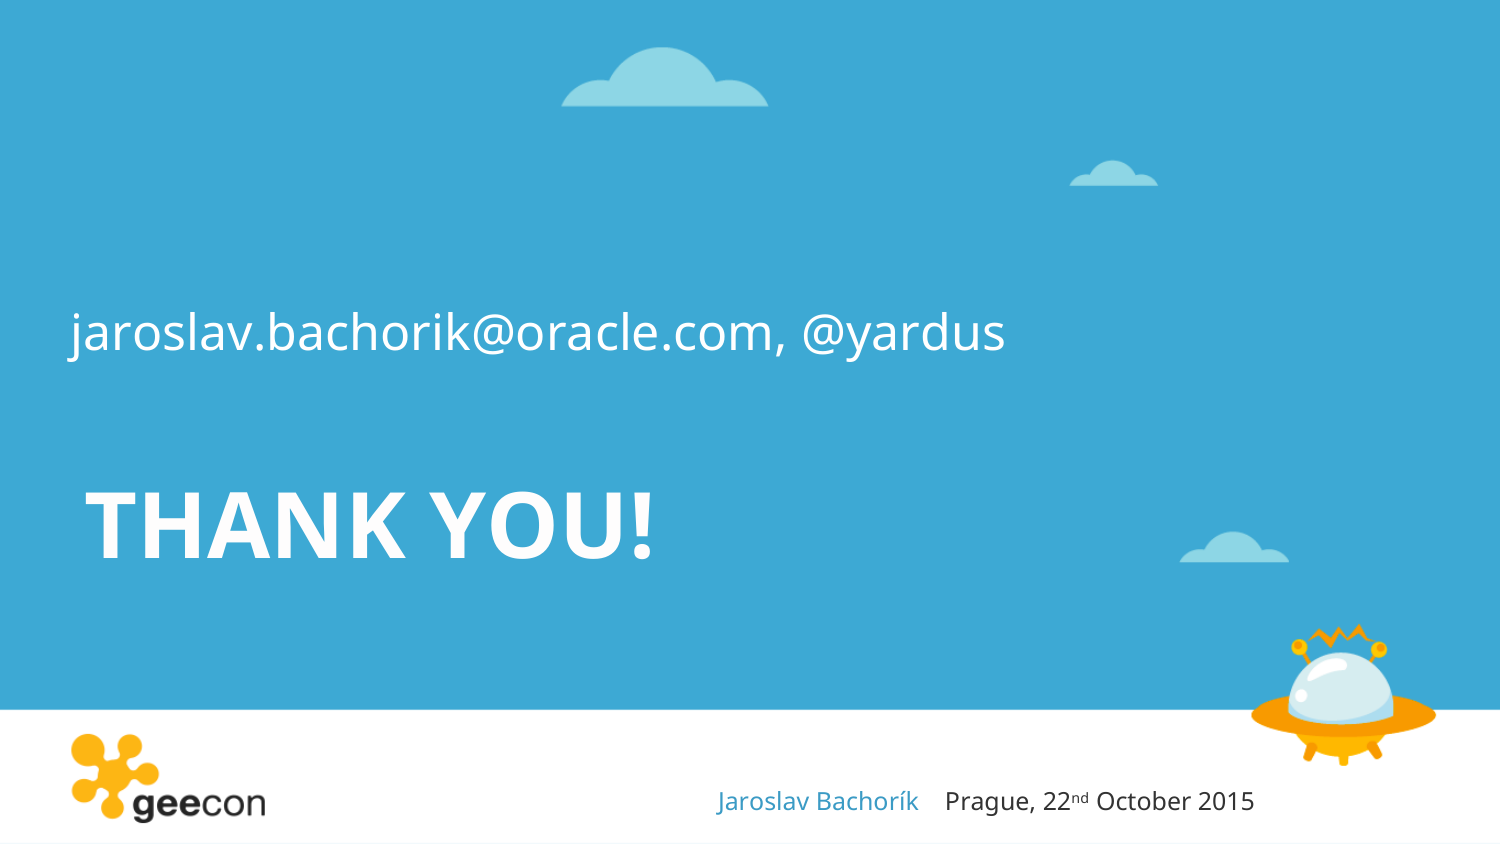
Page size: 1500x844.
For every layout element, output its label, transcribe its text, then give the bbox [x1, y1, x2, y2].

text_box Jaroslav Bachorík Prague, 22nd October 2015 [442, 778, 1270, 824]
list jaroslav.bachorik@oracle.com, @yardus [70, 300, 1312, 378]
picture [0, 0, 1500, 844]
title THANK YOU! [75, 462, 1426, 604]
